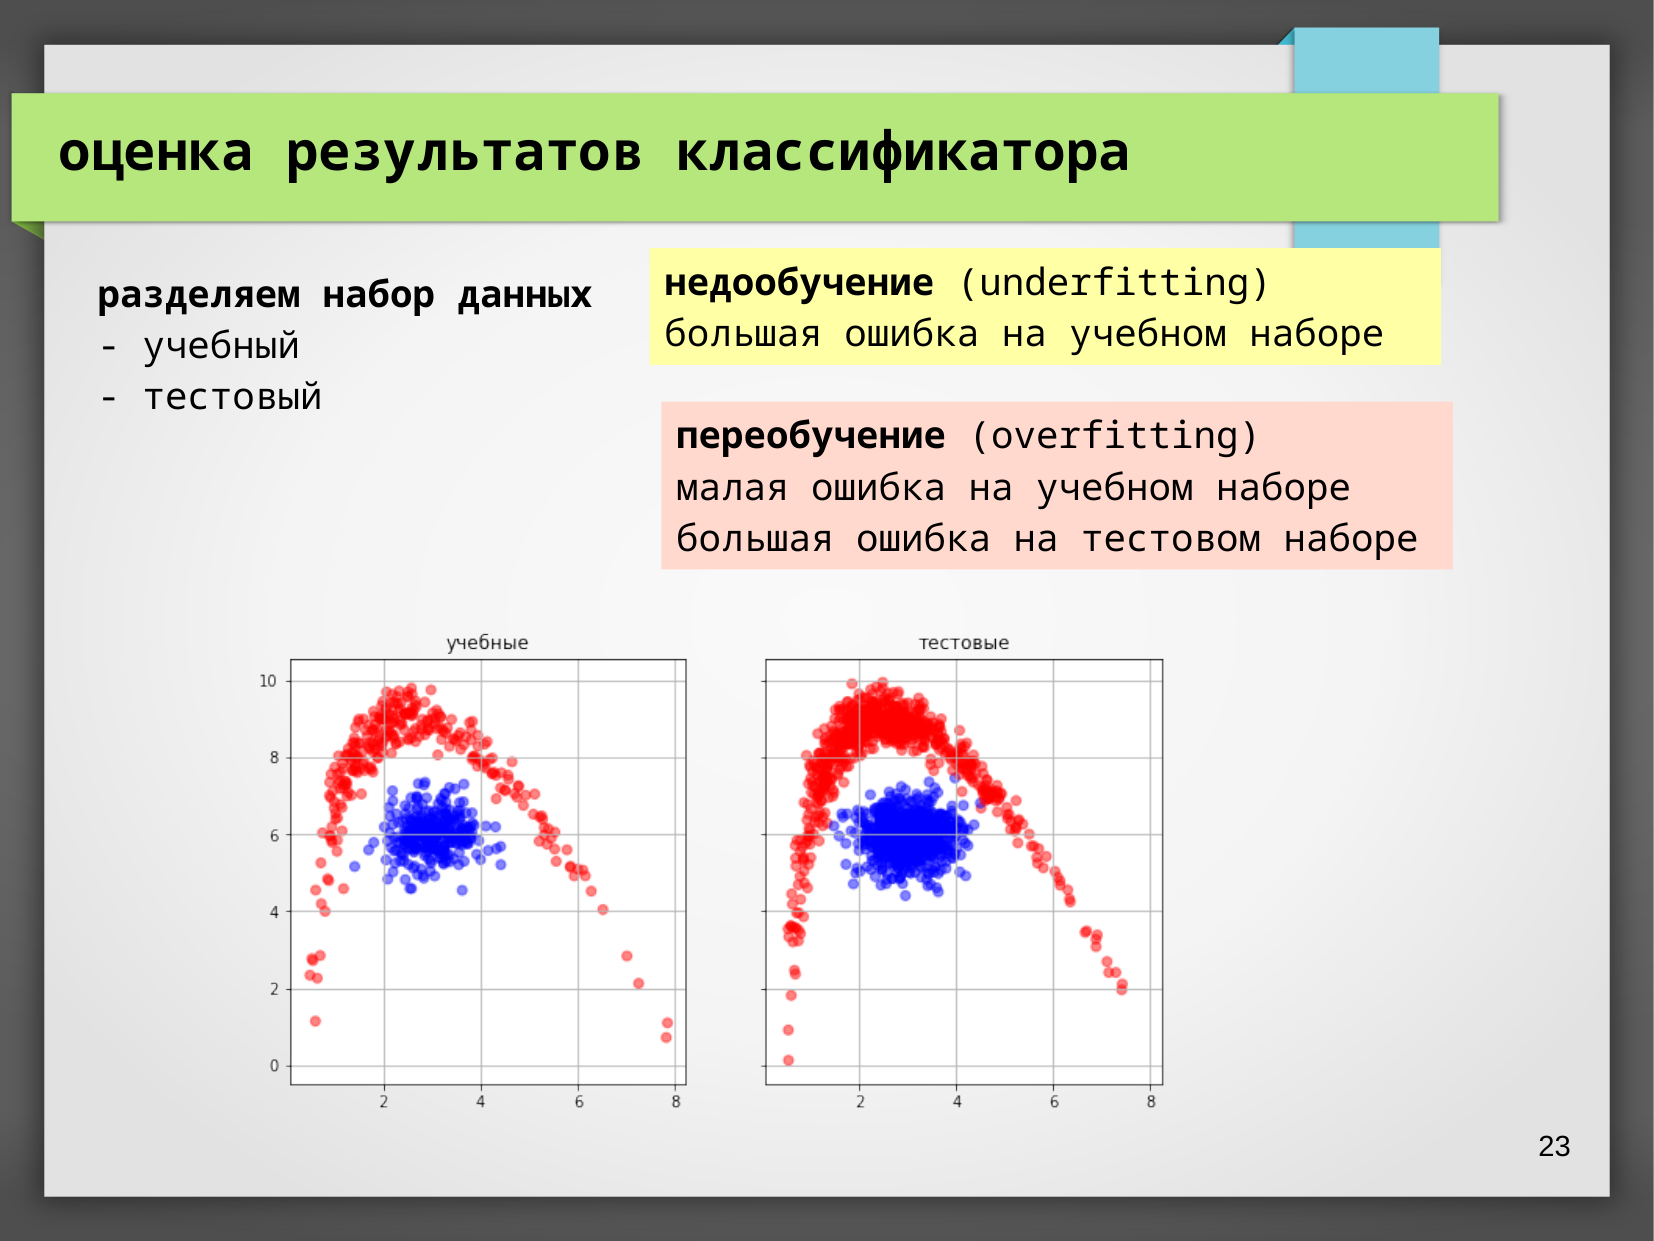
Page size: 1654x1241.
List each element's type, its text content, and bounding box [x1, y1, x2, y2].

title оценка результатов классификатора [59, 109, 1217, 190]
text_box недообучение (underfitting) большая ошибка на учебном наборе [649, 248, 1441, 355]
picture [0, 0, 1654, 1241]
text_box разделяем набор данных - учебный - тестовый [82, 259, 626, 449]
text_box переобучение (overfitting) малая ошибка на учебном наборе большая ошибка на тестовом наборе [661, 401, 1453, 556]
